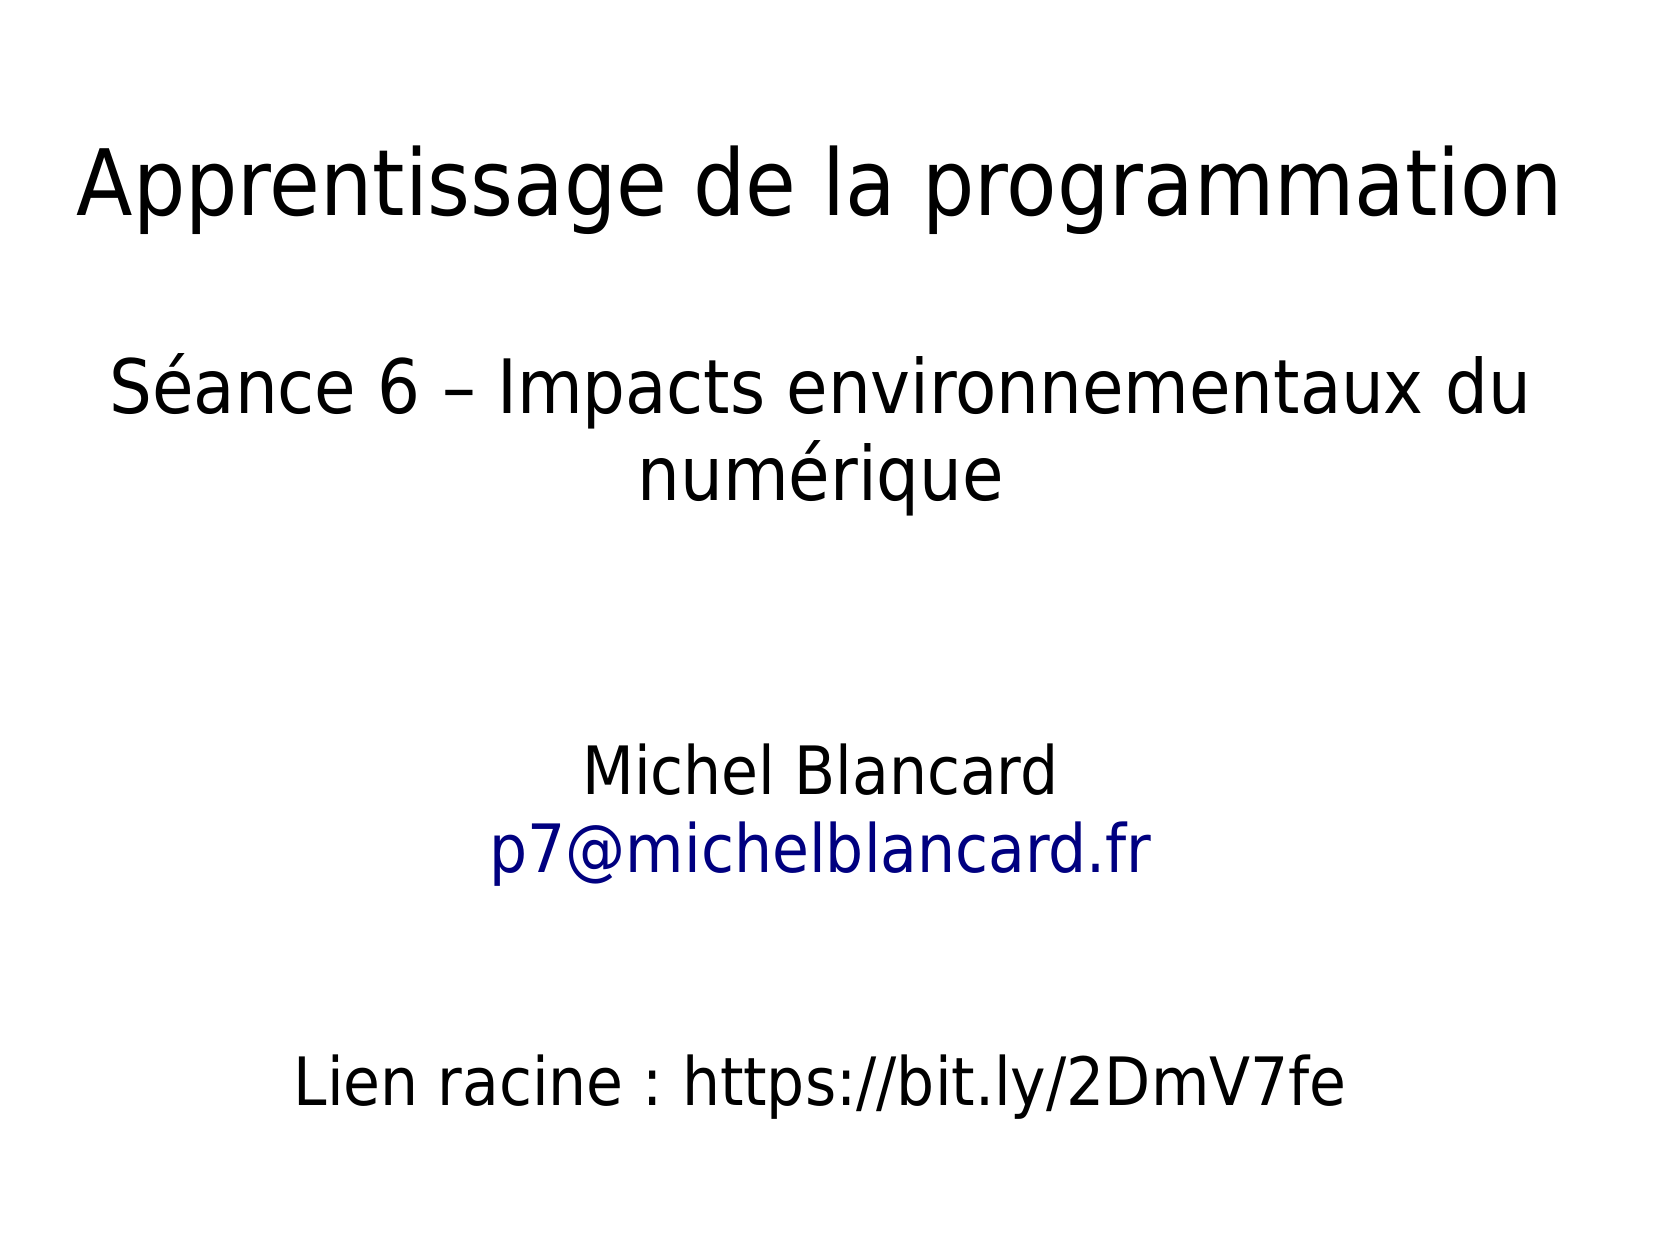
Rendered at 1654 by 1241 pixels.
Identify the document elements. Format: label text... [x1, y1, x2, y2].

title Apprentissage de la programmation Séance 6 – Impacts environnementaux du numérique Michel Blancard p7@michelblancard.fr Lien racine : https://bit.ly/2DmV7fe [35, 129, 1607, 1122]
